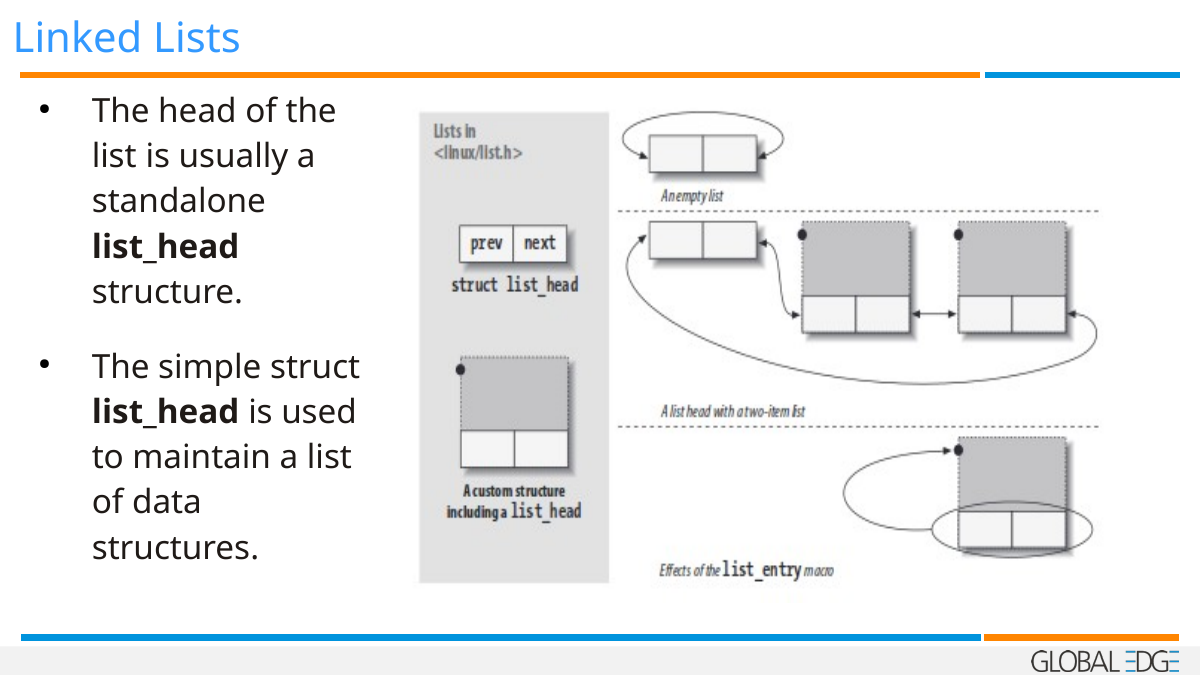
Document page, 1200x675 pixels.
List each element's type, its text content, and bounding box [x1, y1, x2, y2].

picture [401, 94, 1142, 603]
picture [1031, 650, 1179, 672]
title Linked Lists [12, 9, 1088, 63]
list The head of the list is usually a standalone list_head structure. The simple struct list_head is used to maintain a list of data structures. [21, 86, 378, 627]
